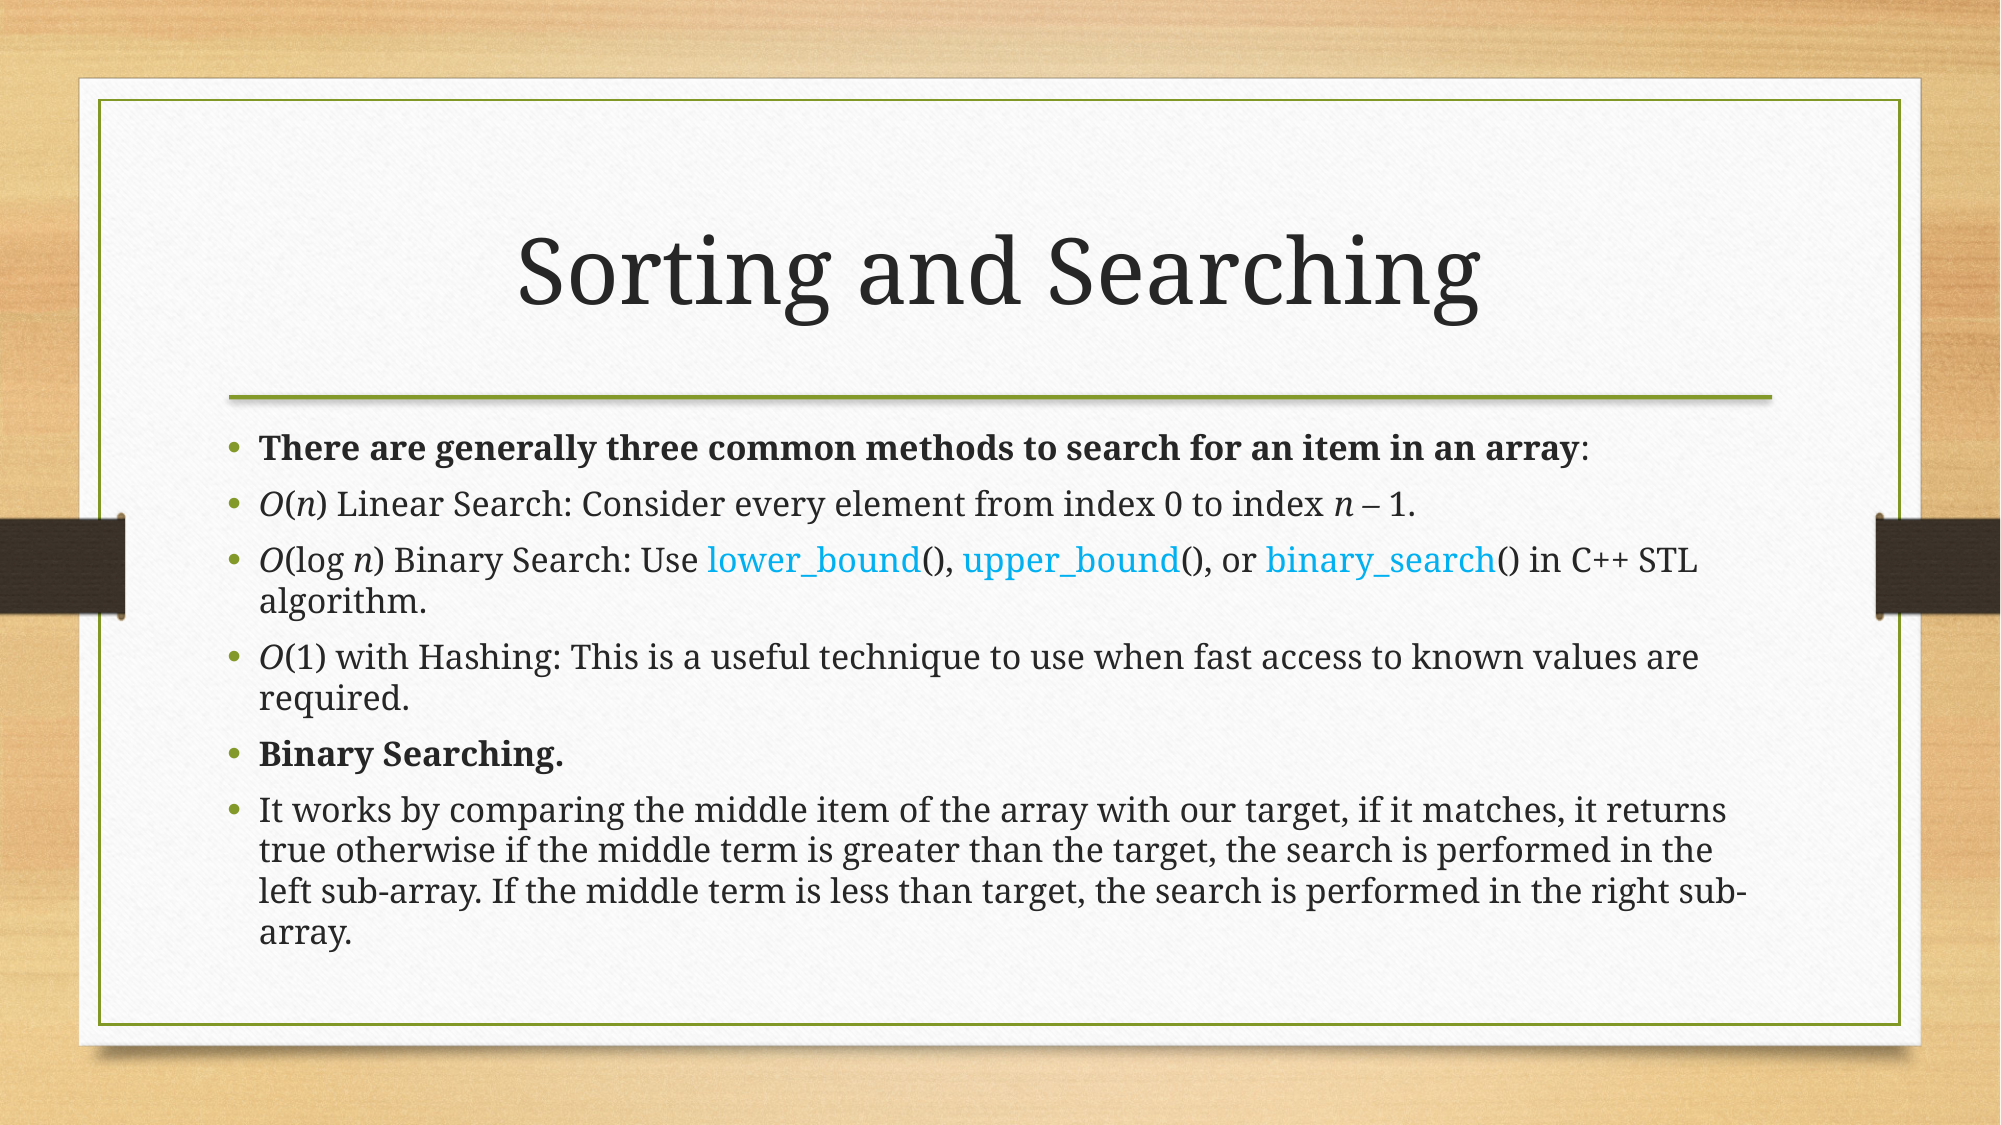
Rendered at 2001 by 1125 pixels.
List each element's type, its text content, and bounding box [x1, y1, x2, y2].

text_box Sorting and Searching [212, 161, 1788, 375]
picture [0, 0, 2001, 1125]
text_box There are generally three common methods to search for an item in an array: O(n) Linear Search: Consider every element from index 0 to index n – 1. O(log n) Binary Search: Use lower_bound(), upper_bound(), or binary_search() in C++ STL algorithm. O(1) with Hashing: This is a useful technique to use when fast access to known values are required. Binary Searching. It works by comparing the middle item of the array with our target, if it matches, it returns true otherwise if the middle term is greater than the target, the search is performed in the left sub-array. If the middle term is less than target, the search is performed in the right sub-array. [212, 419, 1788, 964]
